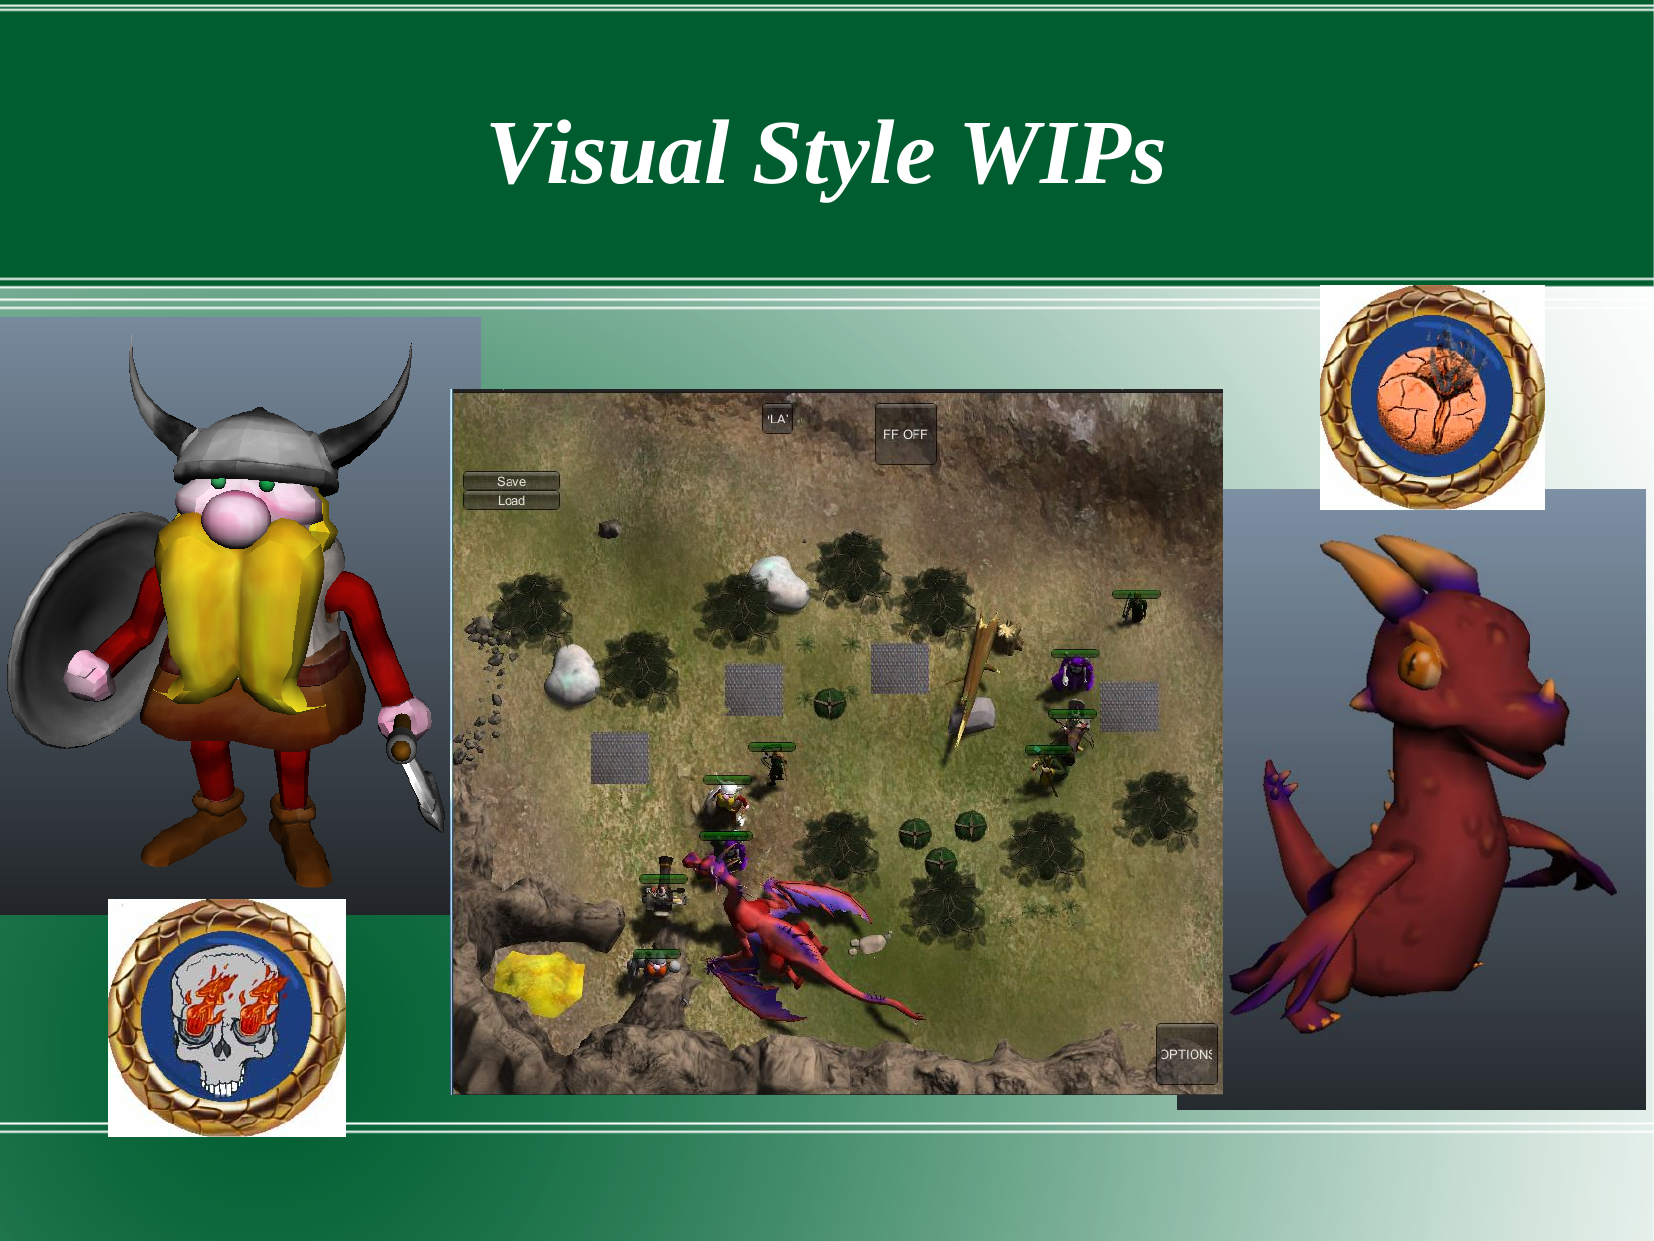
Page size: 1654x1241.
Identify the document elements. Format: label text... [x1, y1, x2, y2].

title Visual Style WIPs [82, 49, 1571, 257]
picture [0, 0, 1654, 1241]
